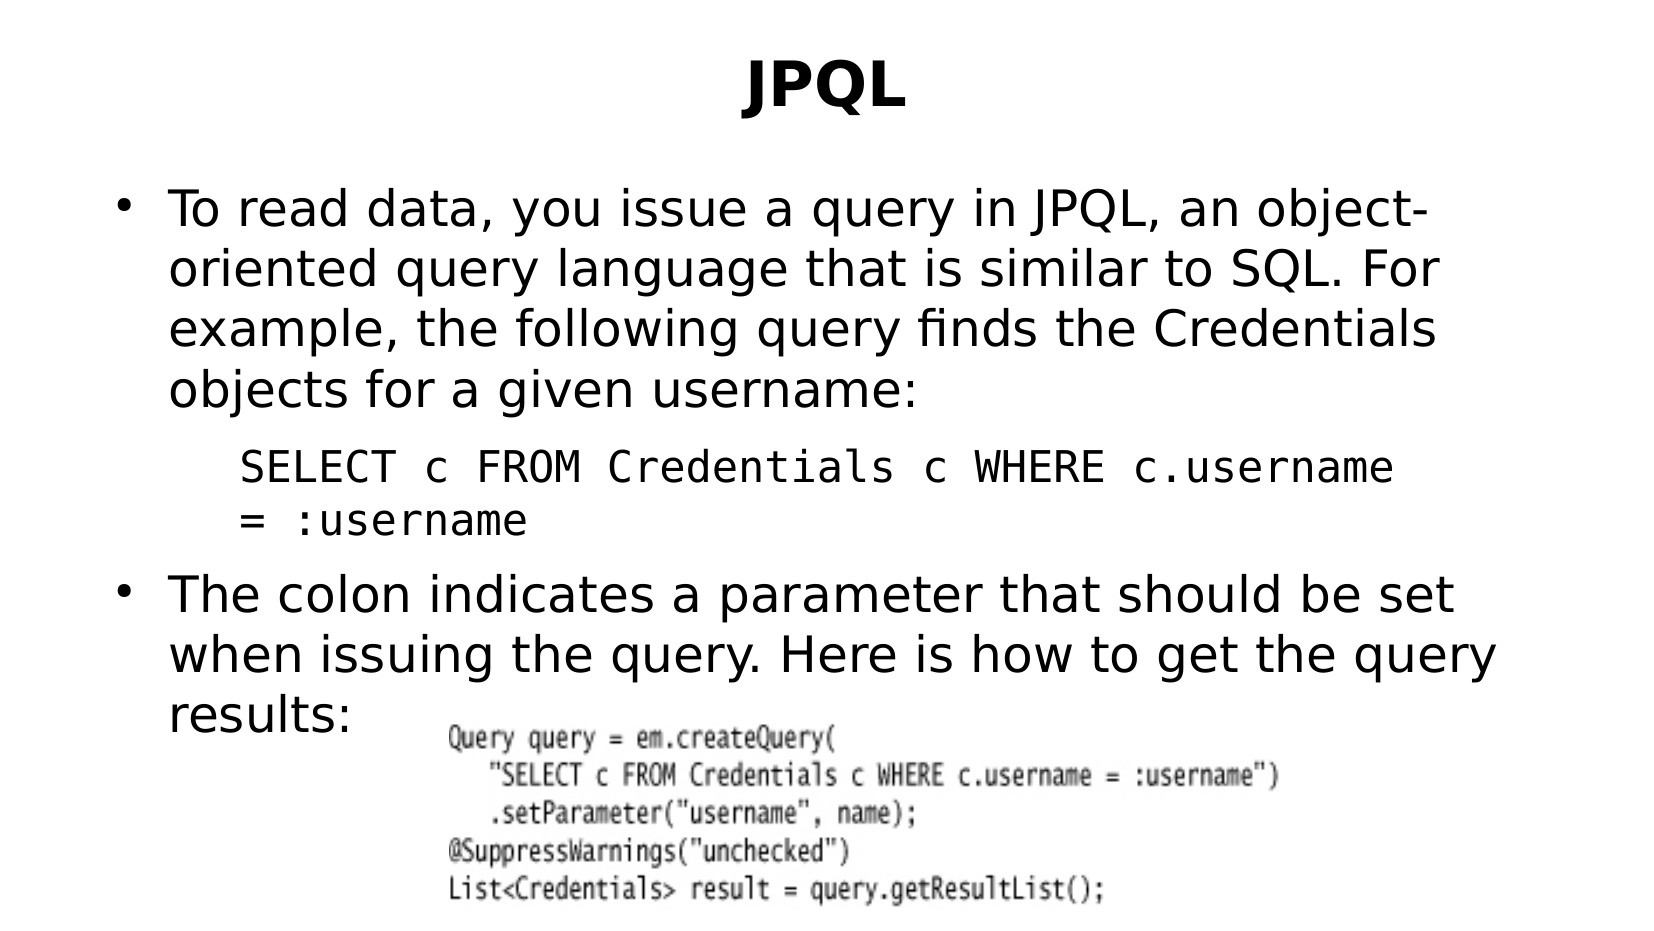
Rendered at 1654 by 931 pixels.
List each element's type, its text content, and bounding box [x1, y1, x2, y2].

title JPQL [82, 36, 1571, 147]
list To read data, you issue a query in JPQL, an object-oriented query language that is similar to SQL. For example, the following query finds the Credentials objects for a given username: SELECT c FROM Credentials c WHERE c.username = :username The colon indicates a parameter that should be set when issuing the query. Here is how to get the query results: [82, 168, 1582, 713]
picture [449, 723, 1281, 909]
